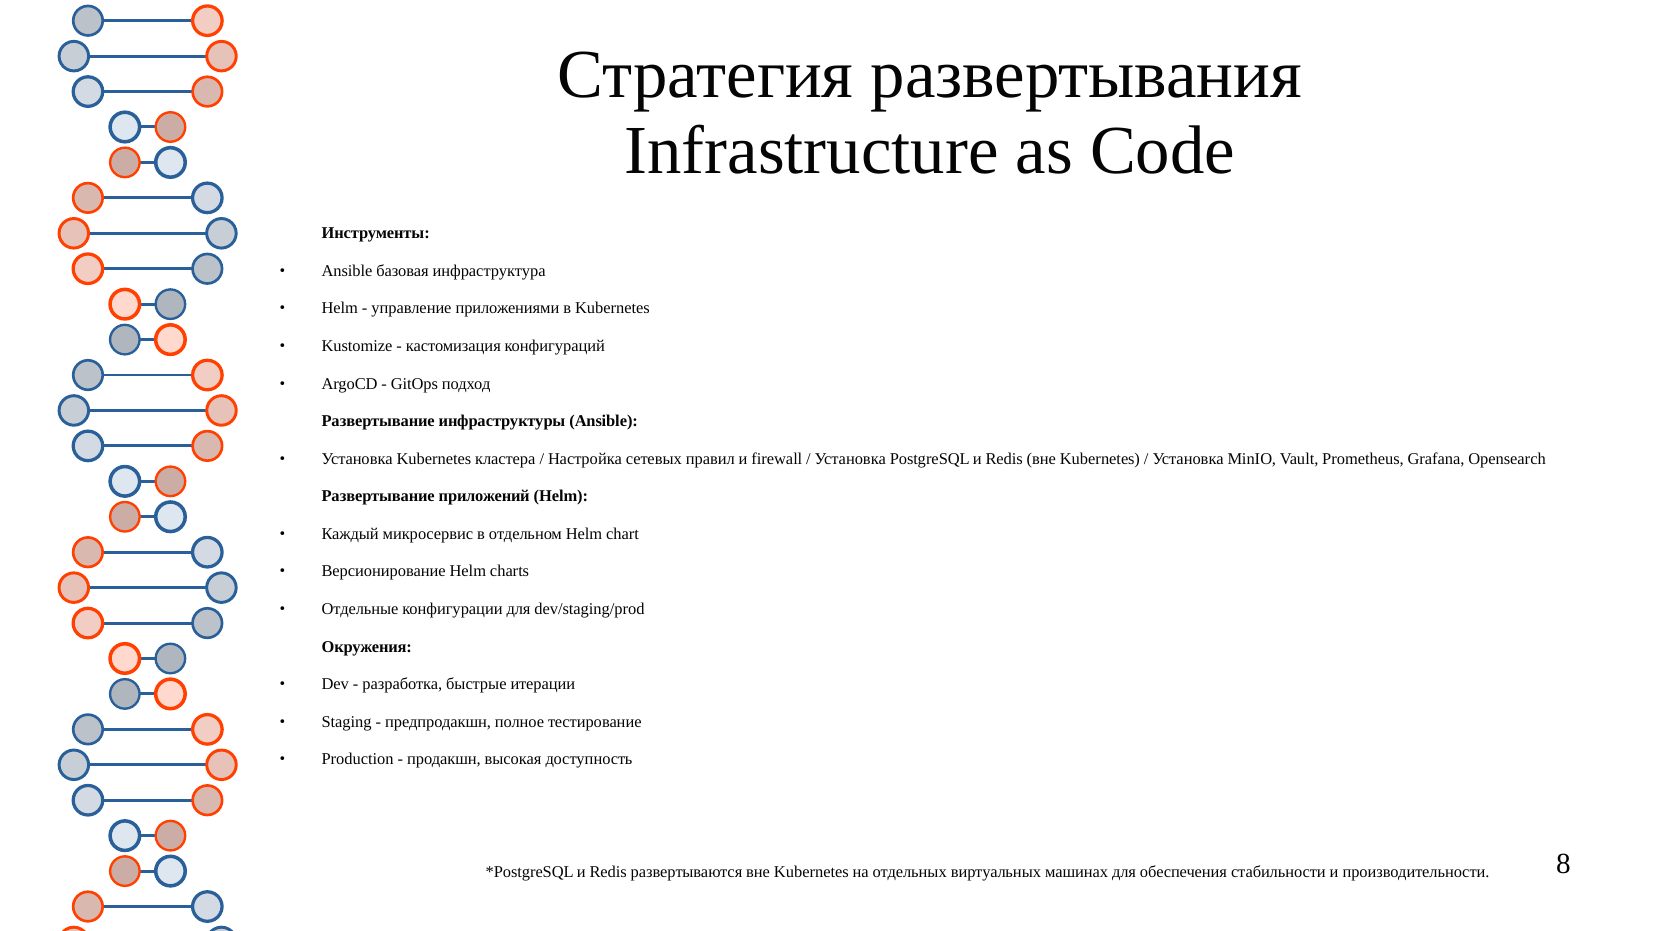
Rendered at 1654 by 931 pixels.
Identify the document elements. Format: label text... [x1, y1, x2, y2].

title Стратегия развертывания Infrastructure as Code [265, 35, 1595, 189]
list Инструменты: Ansible базовая инфраструктура Helm - управление приложениями в Kubernetes Kustomize - кастомизация конфигураций ArgoCD - GitOps подход Развертывание инфраструктуры (Ansible): Установка Kubernetes кластера / Настройка сетевых правил и firewall / Установка PostgreSQL и Redis (вне Kubernetes) / Установка MinIO, Vault, Prometheus, Grafana, Opensearch Развертывание приложений (Helm): Каждый микросервис в отдельном Helm chart Версионирование Helm charts Отдельные конфигурации для dev/staging/prod Окружения: Dev - разработка, быстрые итерации Staging - предпродакшн, полное тестирование Production - продакшн, высокая доступность *PostgreSQL и Redis развертываются вне Kubernetes на отдельных виртуальных машинах для обеспечения стабильности и производительности. [265, 224, 1595, 886]
